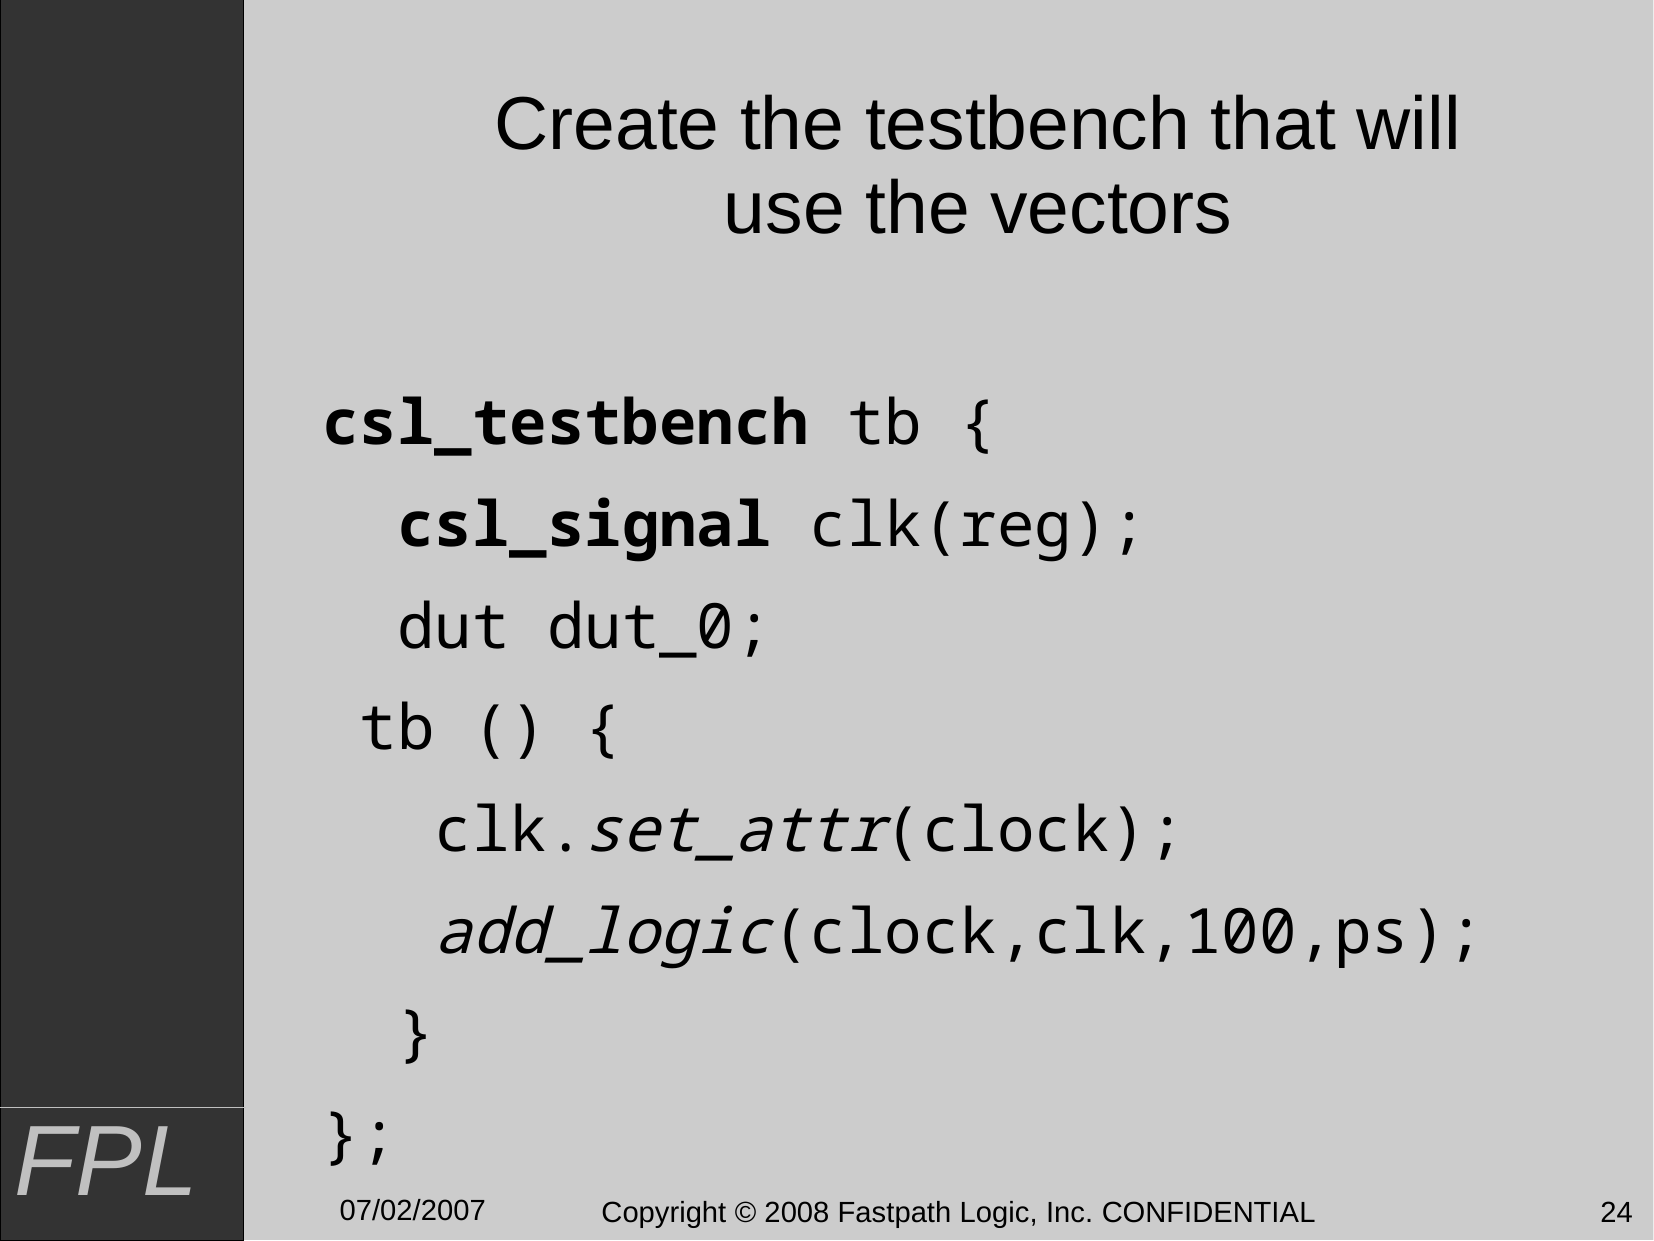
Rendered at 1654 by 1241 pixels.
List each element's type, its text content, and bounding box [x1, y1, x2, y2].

title Create the testbench that will use the vectors [427, 57, 1530, 272]
subtitle csl_testbench tb { csl_signal clk(reg); dut dut_0; tb () { clk.set_attr(clock); add_logic(clock,clk,100,ps); } }; [322, 272, 1635, 1179]
